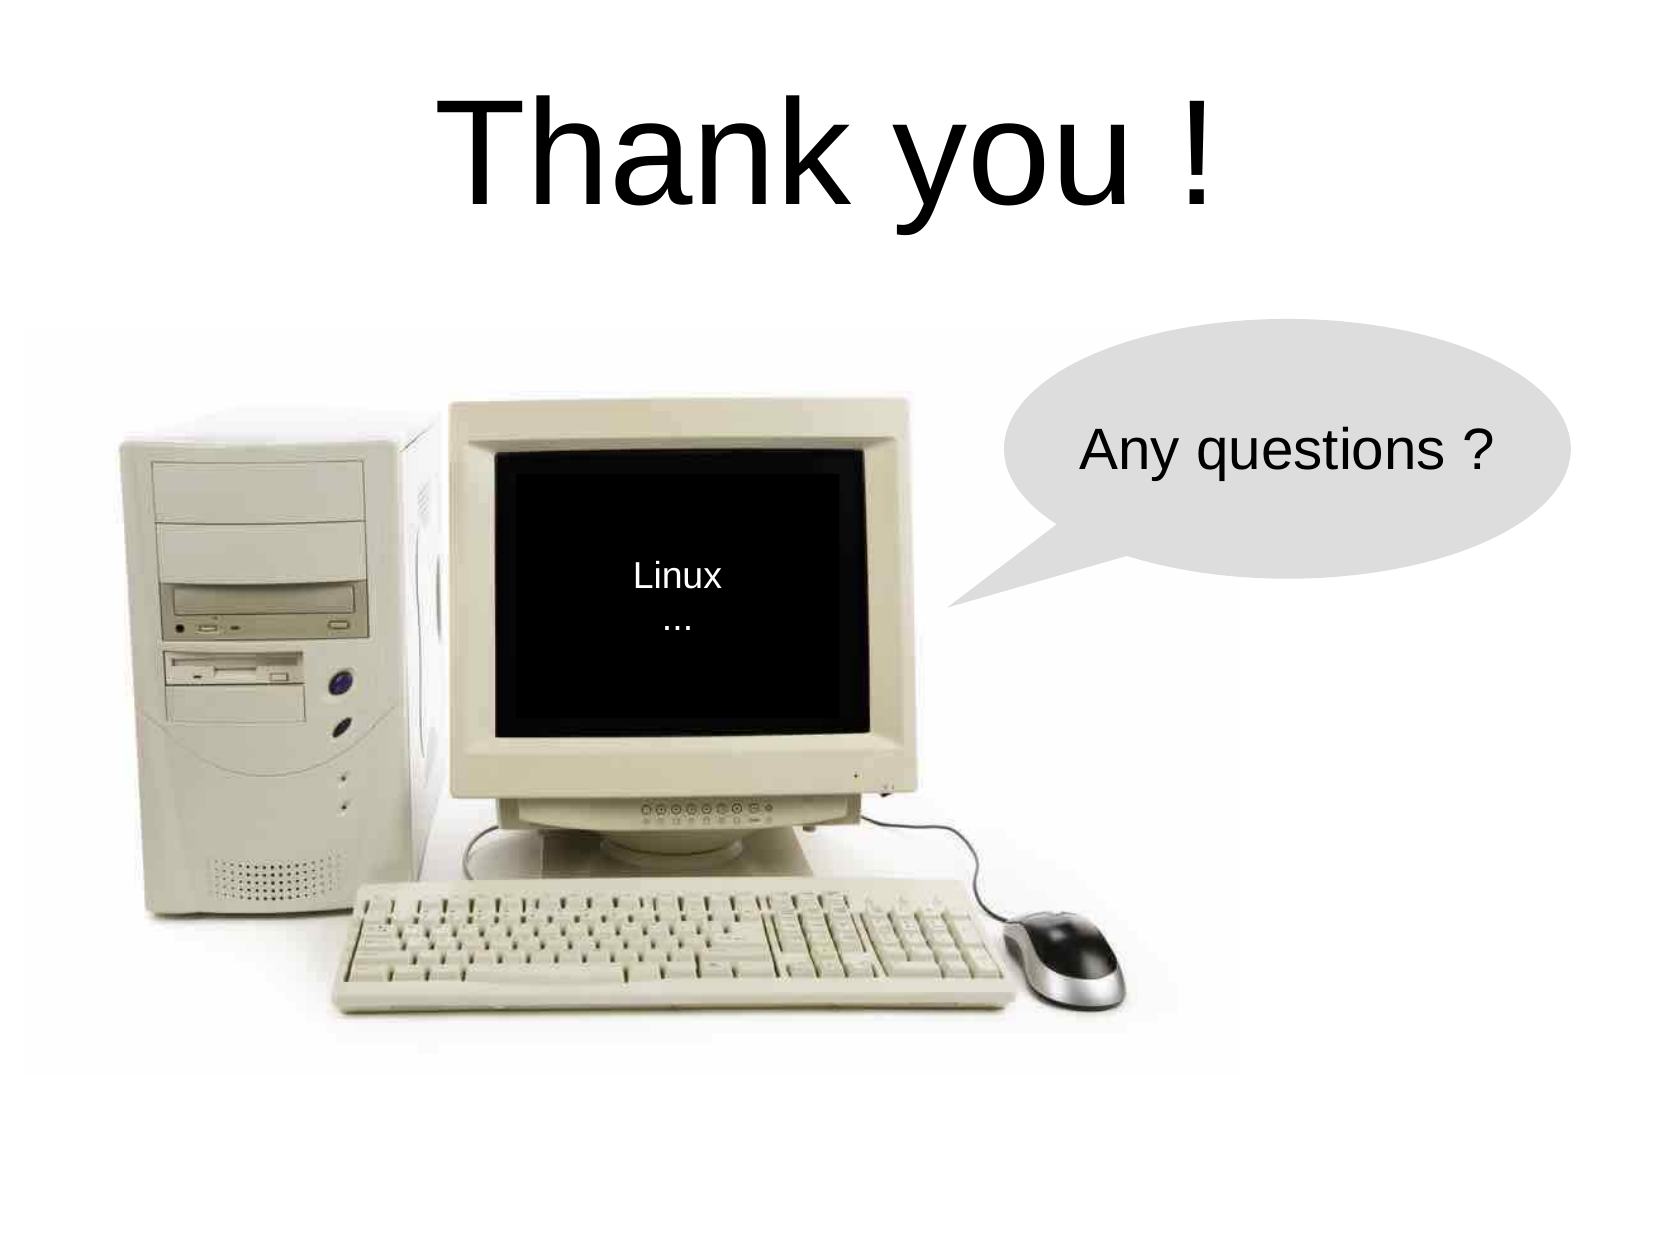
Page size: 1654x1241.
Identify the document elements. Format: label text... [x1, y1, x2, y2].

title Thank you ! [82, 49, 1571, 257]
text_box Any questions ? [947, 318, 1571, 608]
picture [23, 330, 1241, 1075]
text_box Linux ... [515, 473, 840, 719]
